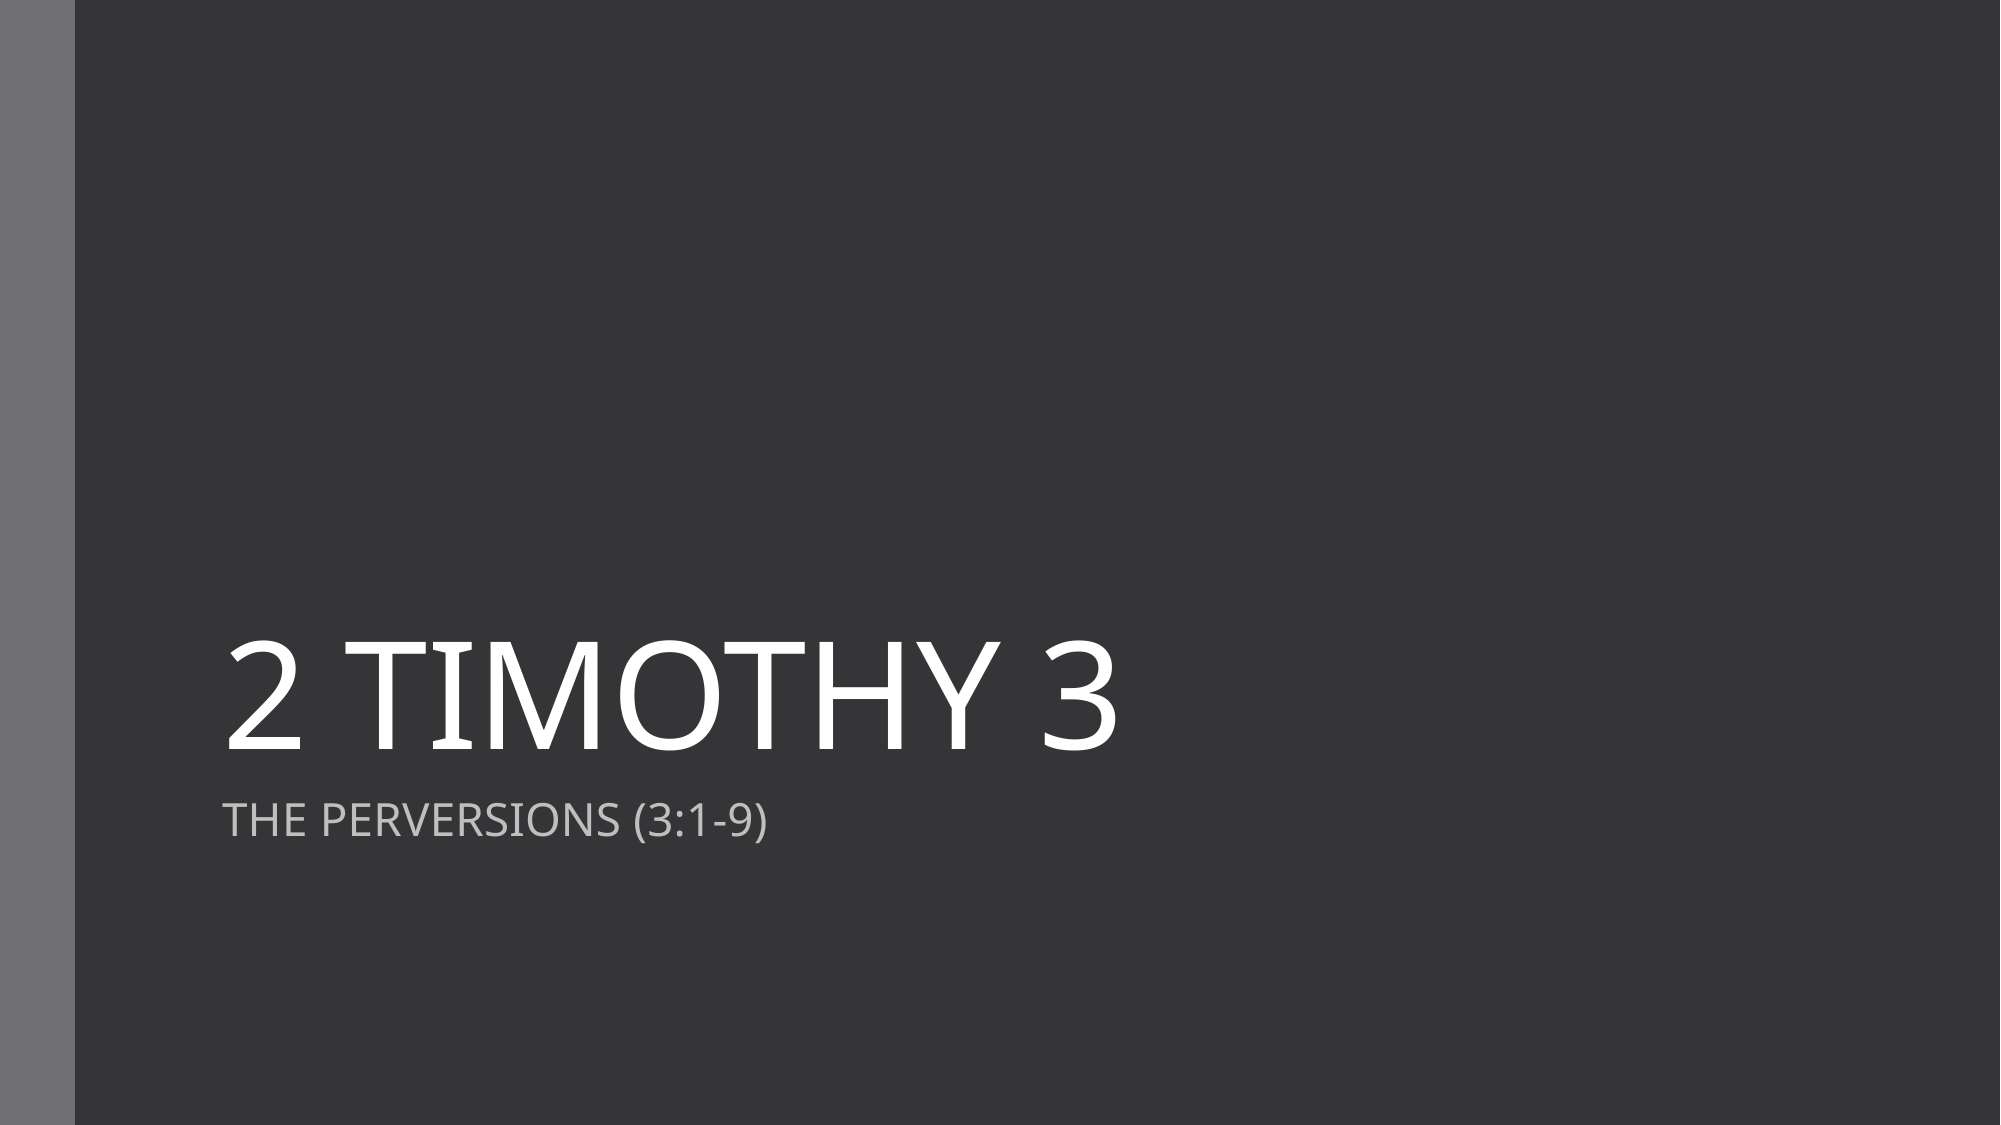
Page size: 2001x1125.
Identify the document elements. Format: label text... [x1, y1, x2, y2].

subtitle THE PERVERSIONS (3:1-9) [206, 787, 1752, 1066]
title 2 TIMOTHY 3 [206, 124, 1752, 787]
